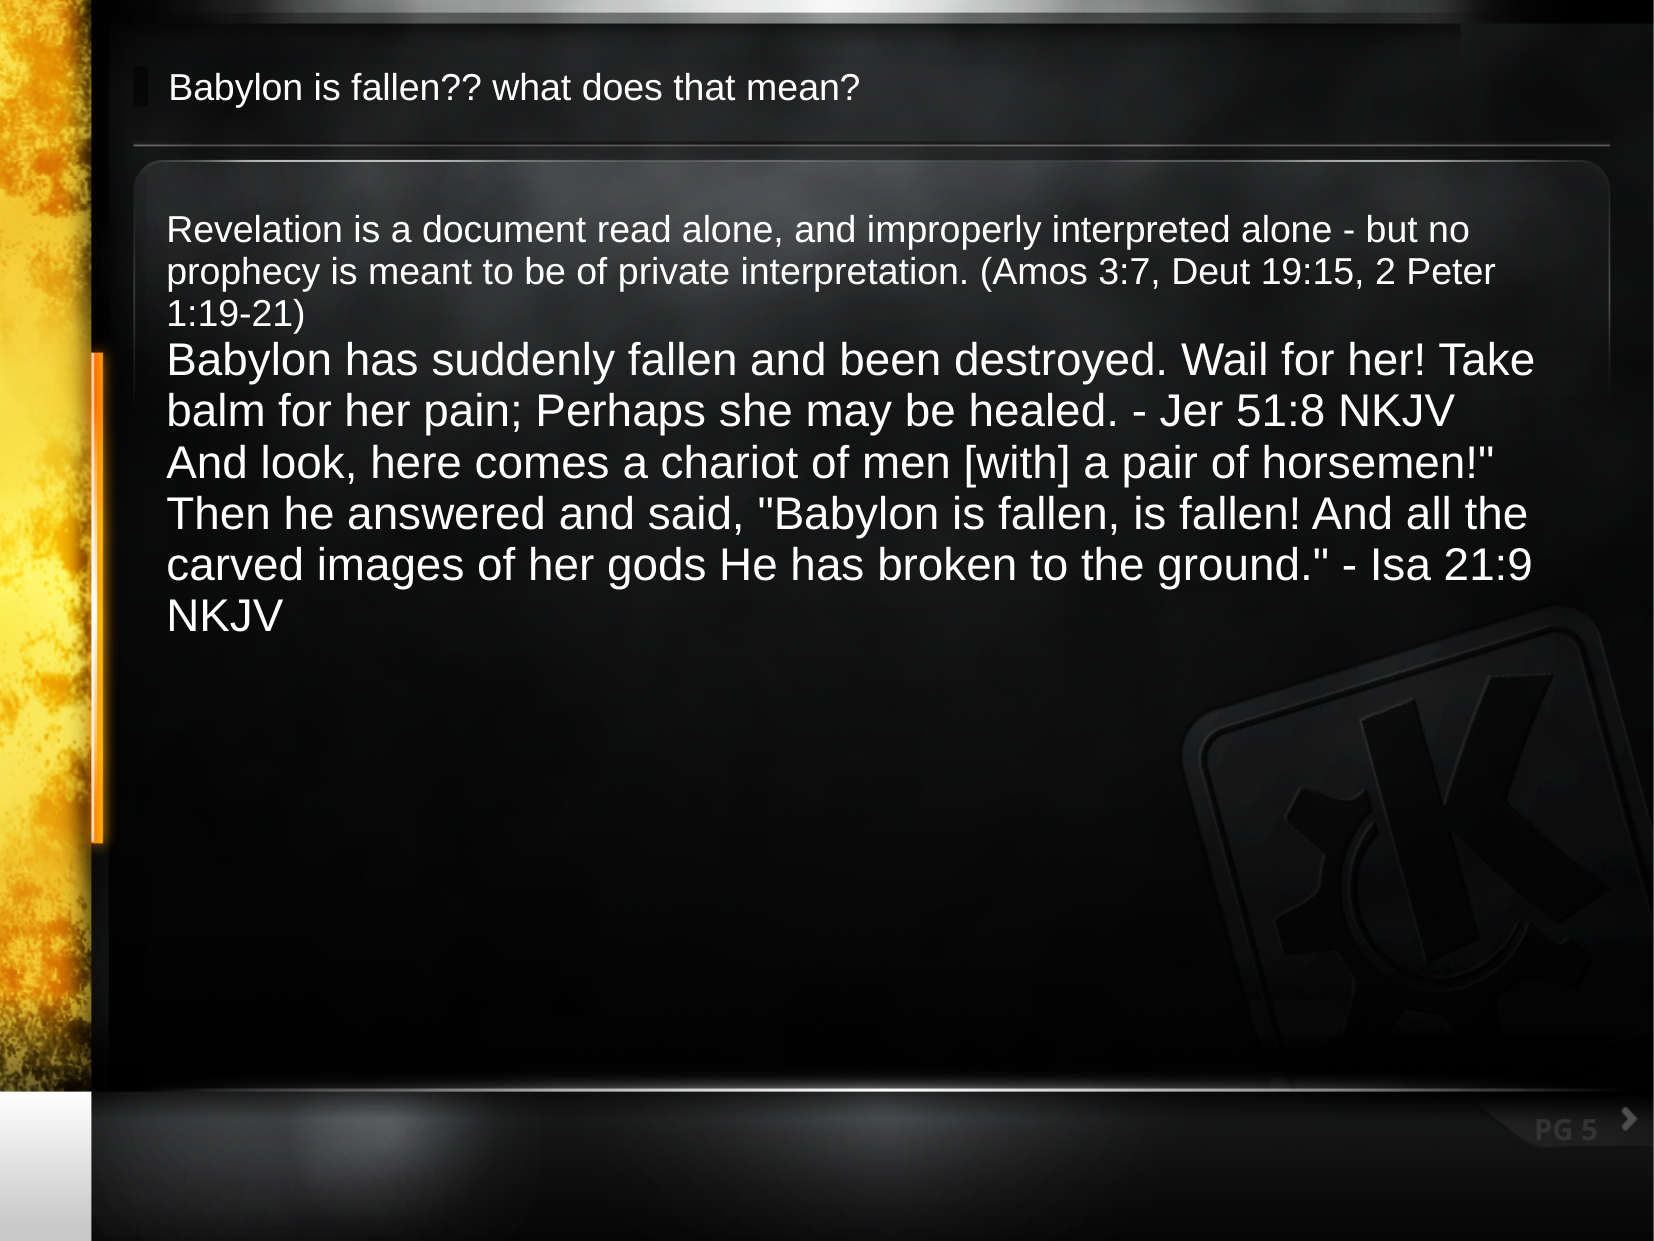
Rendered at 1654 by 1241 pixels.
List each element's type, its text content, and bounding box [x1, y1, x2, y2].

picture [0, 0, 1654, 1241]
title Babylon is fallen?? what does that mean? [153, 59, 1589, 119]
list Revelation is a document read alone, and improperly interpreted alone - but no prophecy is meant to be of private interpretation. (Amos 3:7, Deut 19:15, 2 Peter 1:19-21) Babylon has suddenly fallen and been destroyed. Wail for her! Take balm for her pain; Perhaps she may be healed. - Jer 51:8 NKJV And look, here comes a chariot of men [with] a pair of horsemen!" Then he answered and said, "Babylon is fallen, is fallen! And all the carved images of her gods He has broken to the ground." - Isa 21:9 NKJV [151, 200, 1587, 995]
